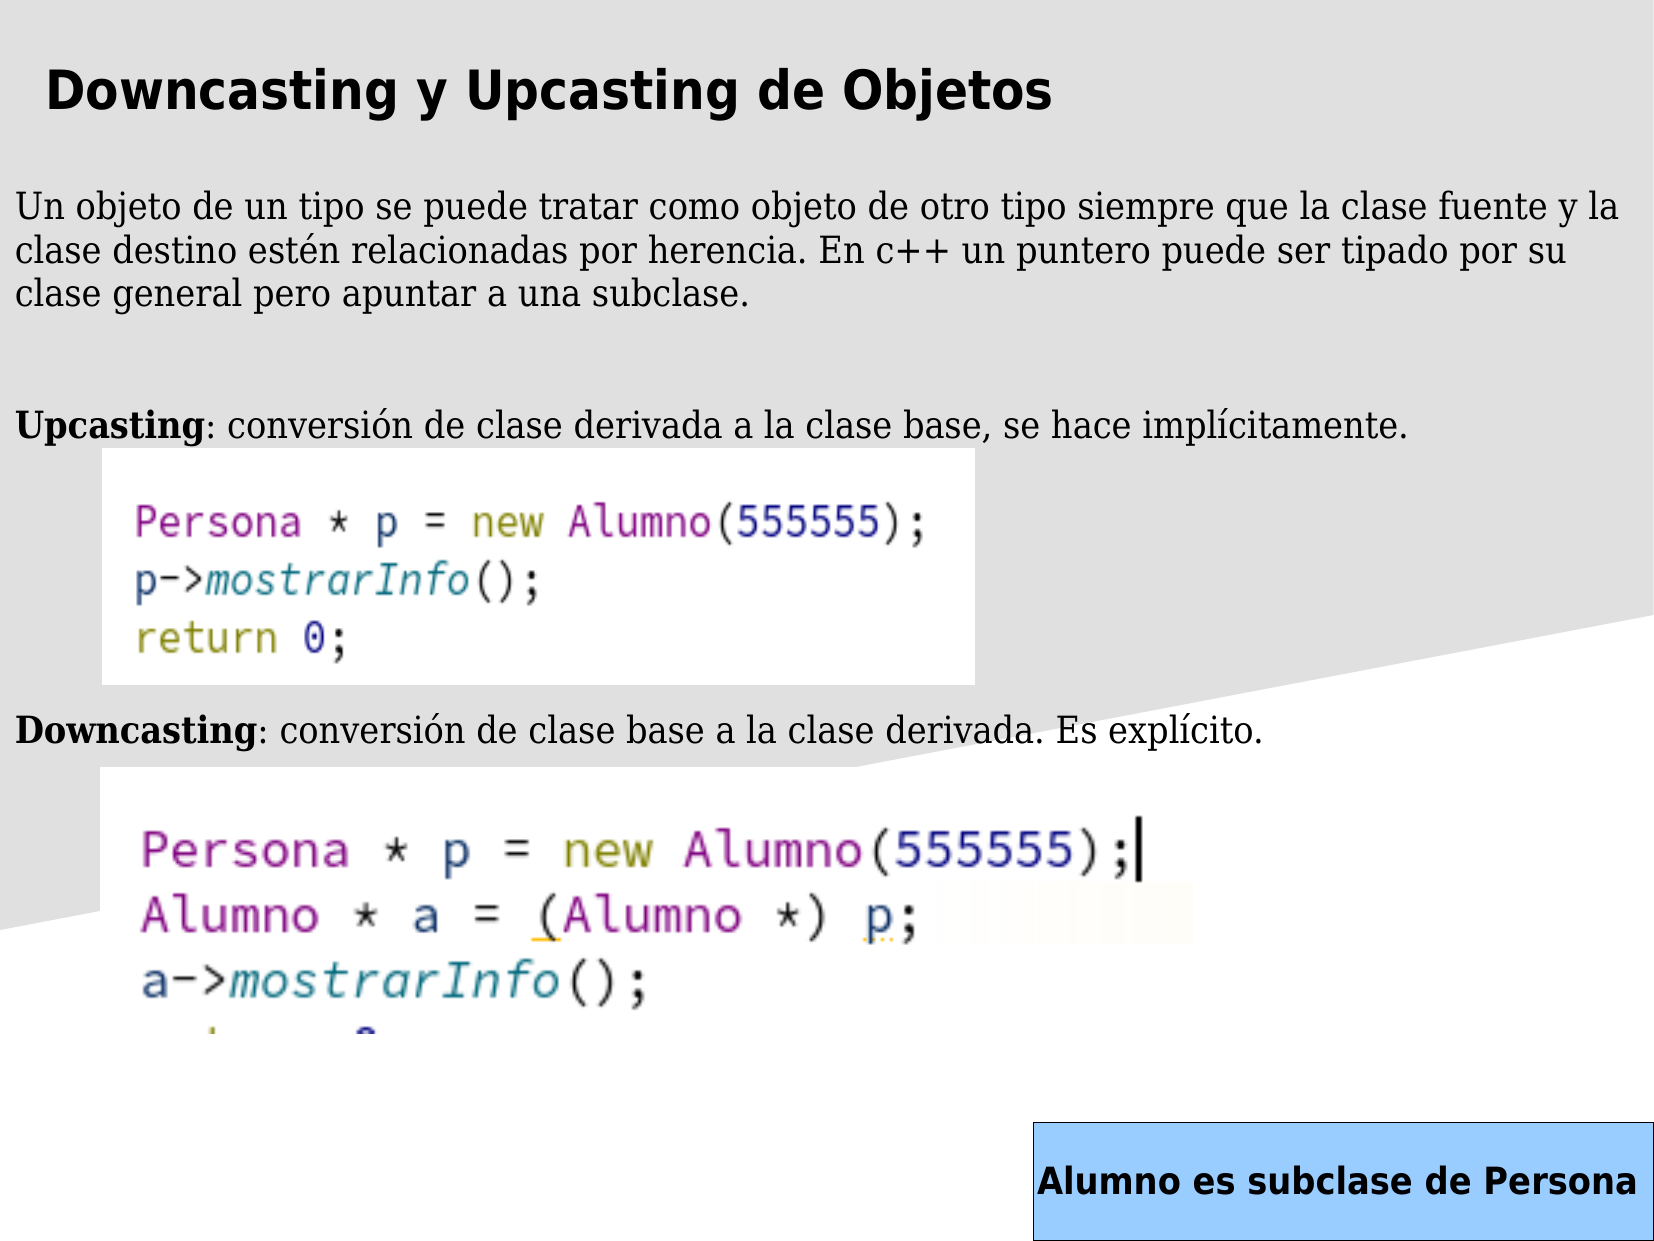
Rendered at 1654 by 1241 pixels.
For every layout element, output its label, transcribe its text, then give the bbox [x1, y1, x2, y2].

text_box Alumno es subclase de Persona [1033, 1122, 1654, 1241]
picture [102, 448, 975, 686]
text_box Downcasting y Upcasting de Objetos [30, 52, 1626, 130]
text_box Un objeto de un tipo se puede tratar como objeto de otro tipo siempre que la clase fuente y la clase destino estén relacionadas por herencia. En c++ un puntero puede ser tipado por su clase general pero apuntar a una subclase. Upcasting: conversión de clase derivada a la clase base, se hace implícitamente. Downcasting: conversión de clase base a la clase derivada. Es explícito. [0, 177, 1654, 761]
picture [100, 767, 1193, 1034]
